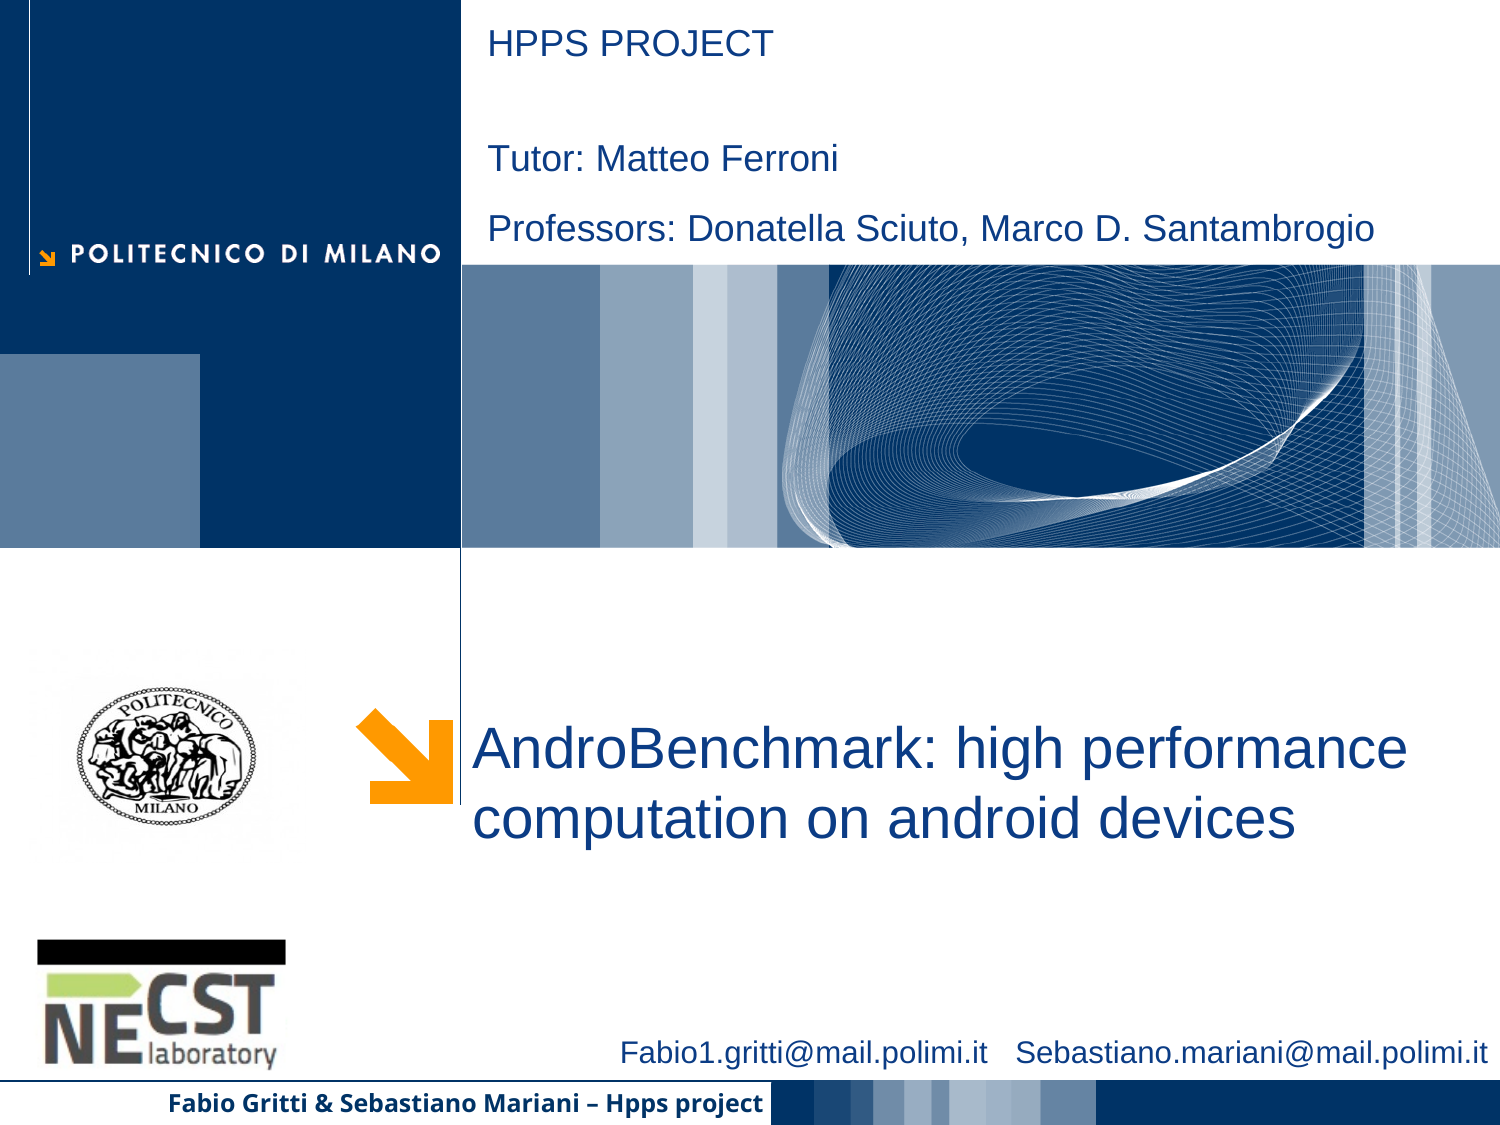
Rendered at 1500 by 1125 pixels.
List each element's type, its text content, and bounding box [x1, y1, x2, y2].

text_box Fabio1.gritti@mail.polimi.it [604, 962, 1111, 1078]
text_box Fabio Gritti & Sebastiano Mariani – Hpps project [47, 1080, 780, 1125]
text_box HPPS PROJECT Tutor: Matteo Ferroni Professors: Donatella Sciuto, Marco D. Santambrogio [472, 11, 1498, 257]
picture [0, 0, 1500, 1125]
text_box AndroBenchmark: high performance computation on android devices [457, 702, 1483, 858]
text_box Sebastiano.mariani@mail.polimi.it [1111, 962, 1500, 1078]
